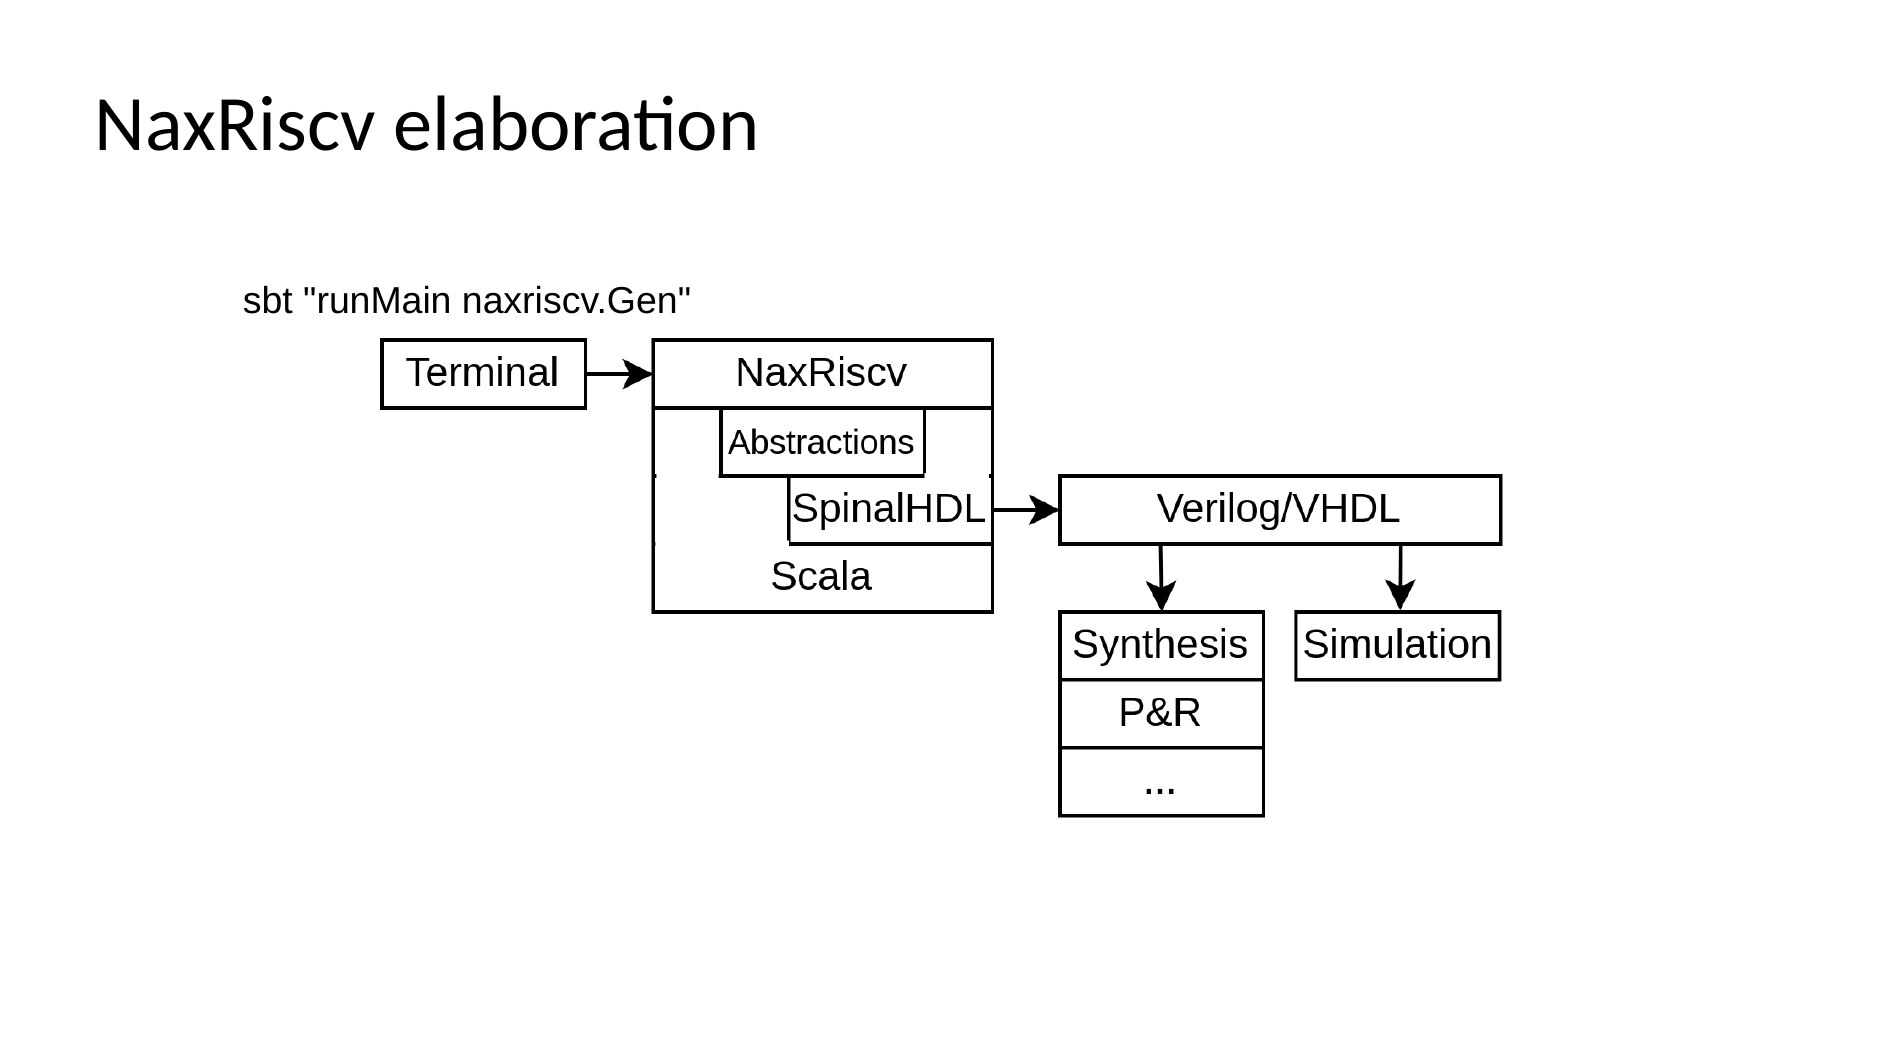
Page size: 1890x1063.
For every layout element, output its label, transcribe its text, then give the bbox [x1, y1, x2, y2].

picture [346, 304, 1536, 851]
title NaxRiscv elaboration [94, 42, 1796, 220]
text_box sbt "runMain naxriscv.Gen" [228, 271, 707, 329]
